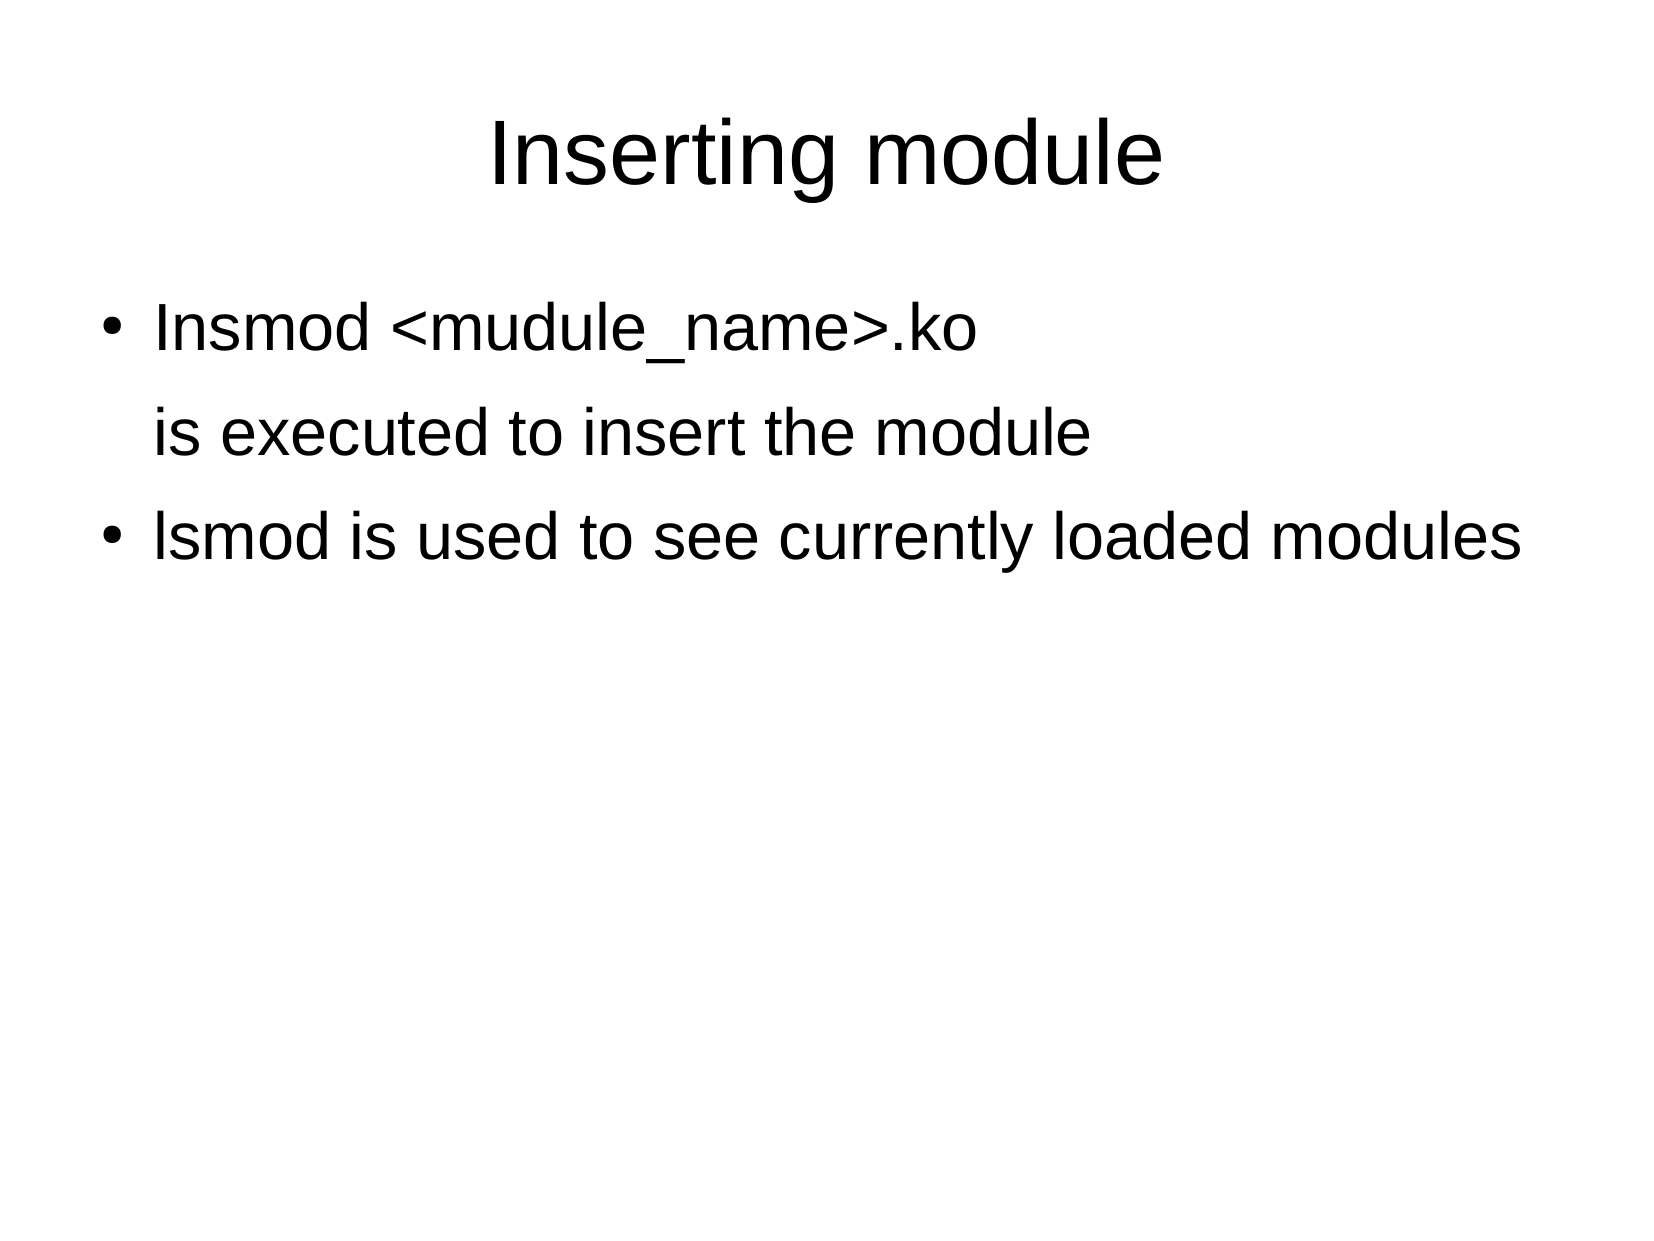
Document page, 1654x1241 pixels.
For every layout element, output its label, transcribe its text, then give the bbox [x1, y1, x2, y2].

list Insmod <mudule_name>.ko is executed to insert the module lsmod is used to see currently loaded modules [82, 290, 1538, 1010]
title Inserting module [82, 49, 1571, 257]
